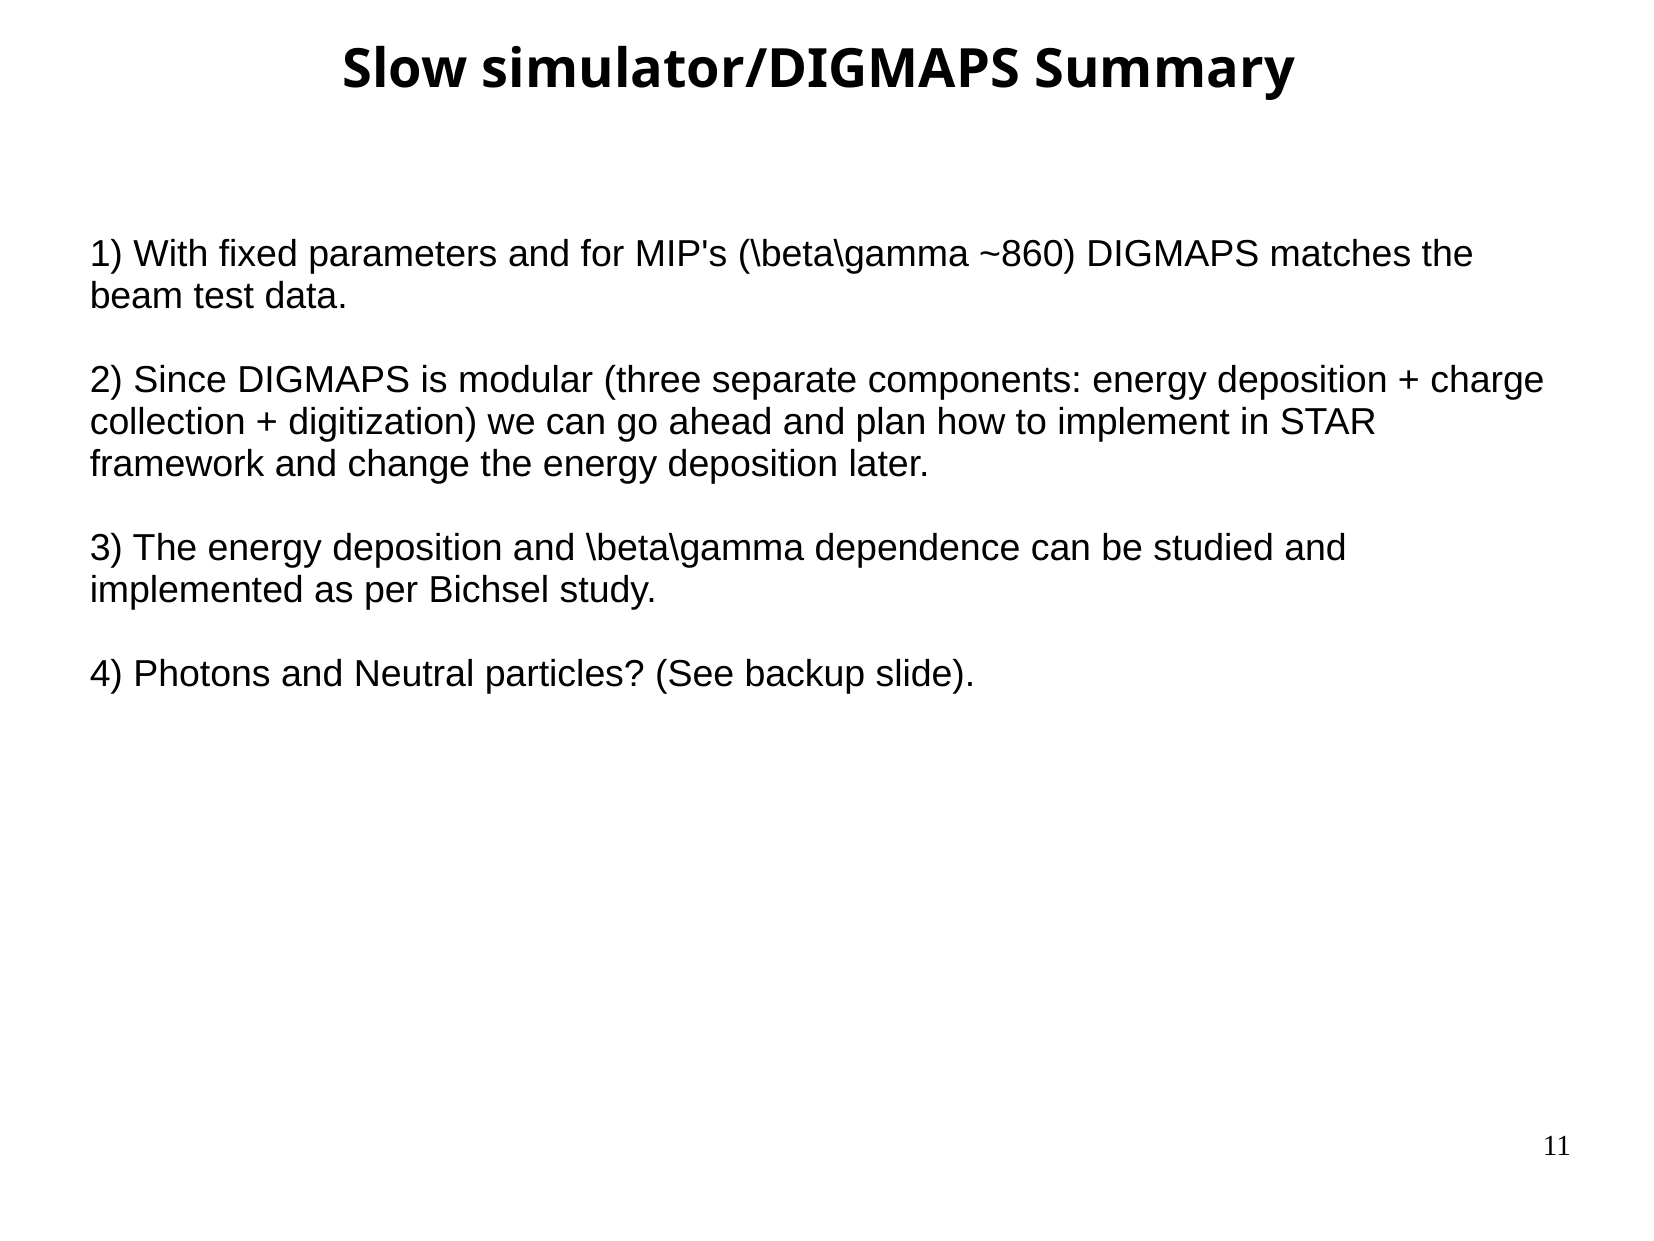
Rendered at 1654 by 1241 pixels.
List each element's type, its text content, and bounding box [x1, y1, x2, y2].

title Slow simulator/DIGMAPS Summary [75, 36, 1564, 97]
text_box 1) With fixed parameters and for MIP's (\beta\gamma ~860) DIGMAPS matches the beam test data. 2) Since DIGMAPS is modular (three separate components: energy deposition + charge collection + digitization) we can go ahead and plan how to implement in STAR framework and change the energy deposition later. 3) The energy deposition and \beta\gamma dependence can be studied and implemented as per Bichsel study. 4) Photons and Neutral particles? (See backup slide). [75, 225, 1561, 702]
